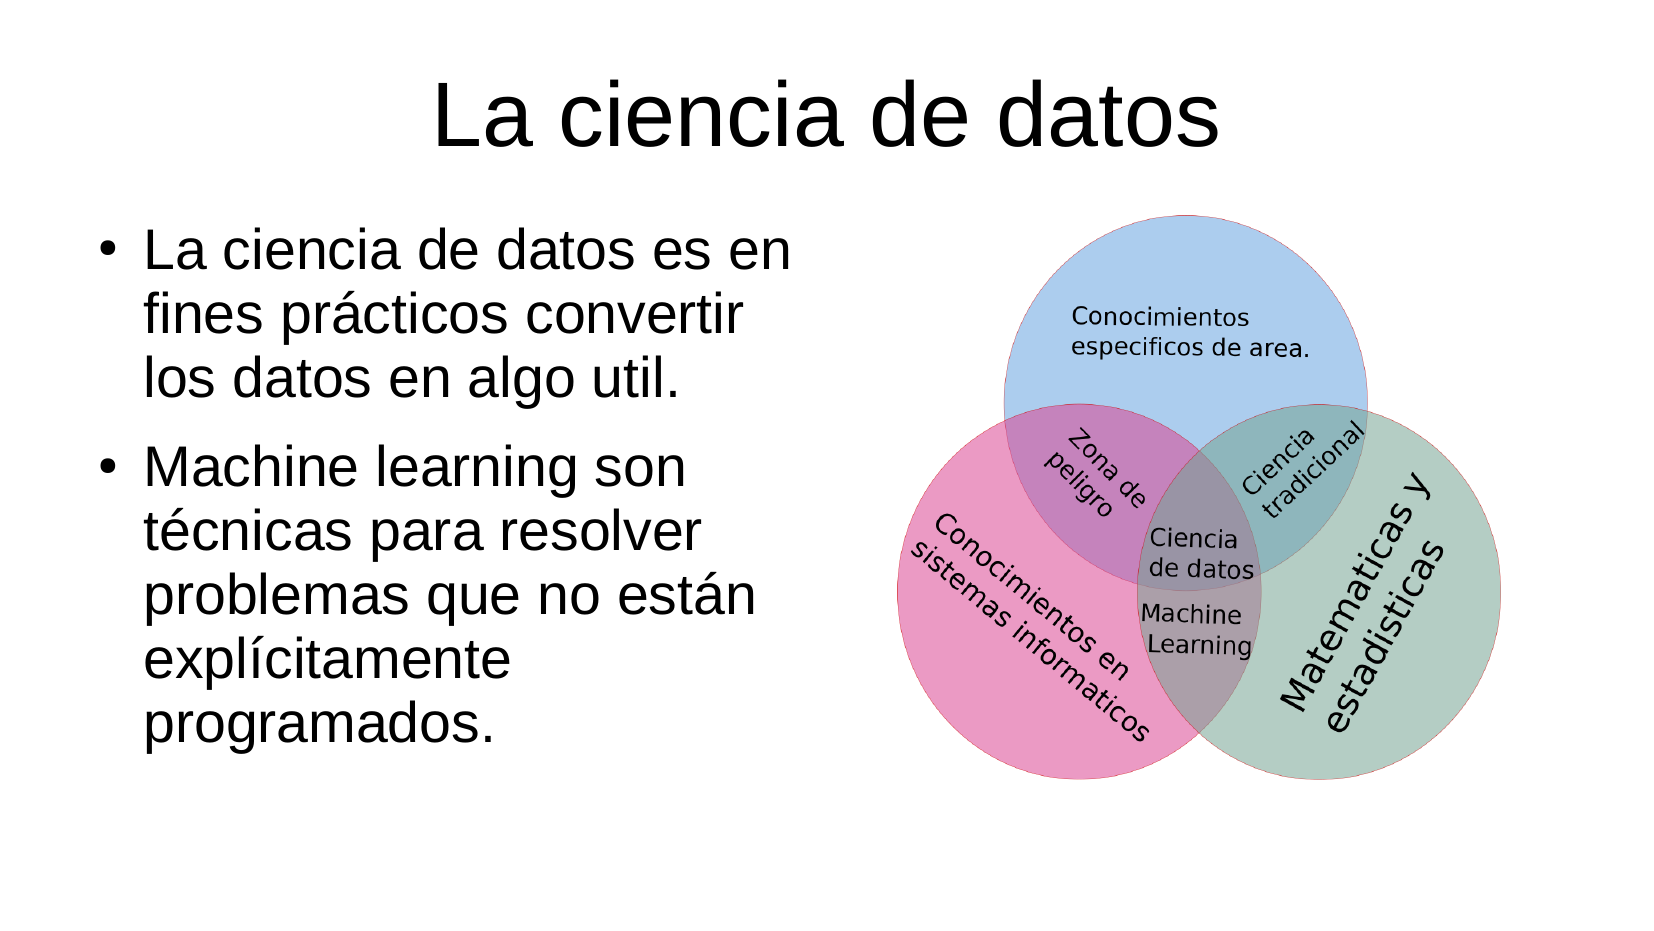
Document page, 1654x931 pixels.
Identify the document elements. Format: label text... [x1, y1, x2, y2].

list La ciencia de datos es en fines prácticos convertir los datos en algo util. Machine learning son técnicas para resolver problemas que no están explícitamente programados. [82, 217, 809, 758]
picture [897, 215, 1501, 780]
title La ciencia de datos [82, 37, 1571, 193]
